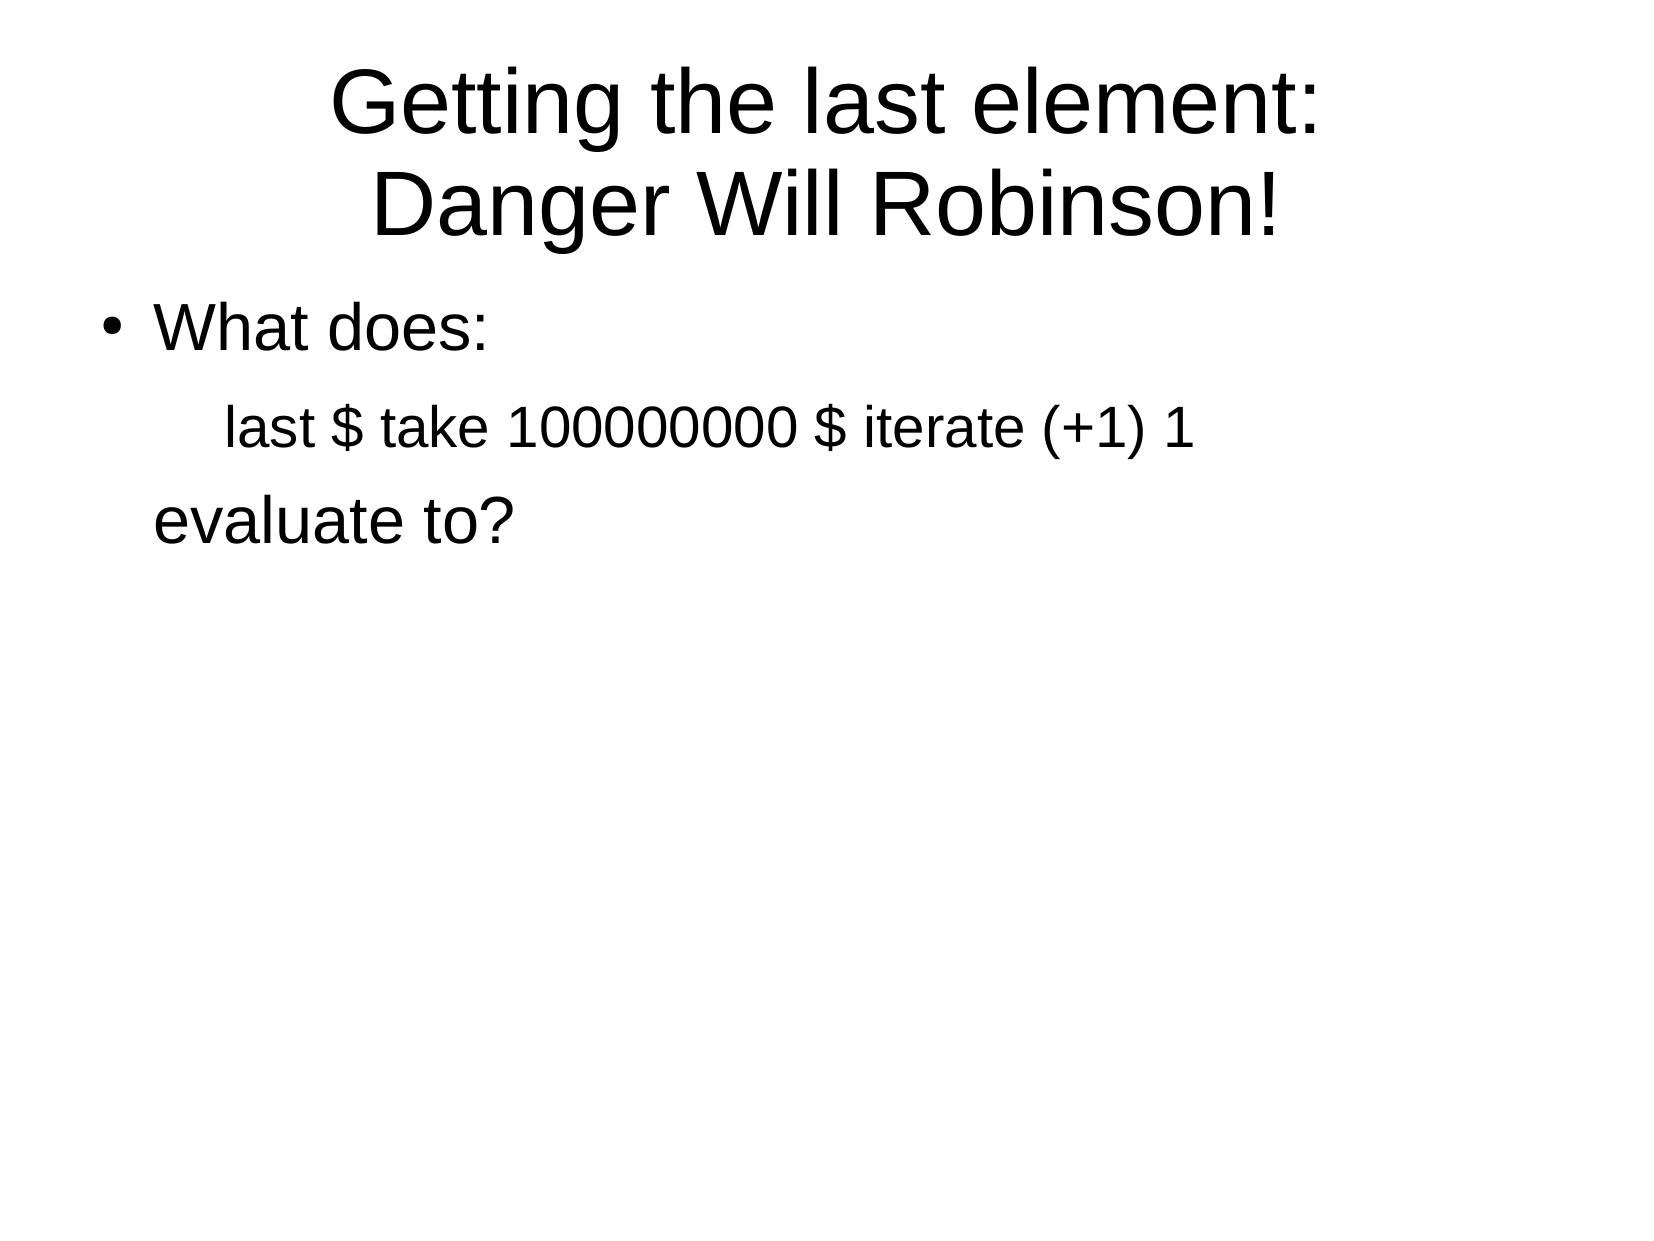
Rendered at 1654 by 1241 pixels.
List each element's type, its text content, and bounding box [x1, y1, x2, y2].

list What does: last $ take 100000000 $ iterate (+1) 1 evaluate to? [82, 290, 1571, 1010]
title Getting the last element: Danger Will Robinson! [82, 49, 1571, 257]
